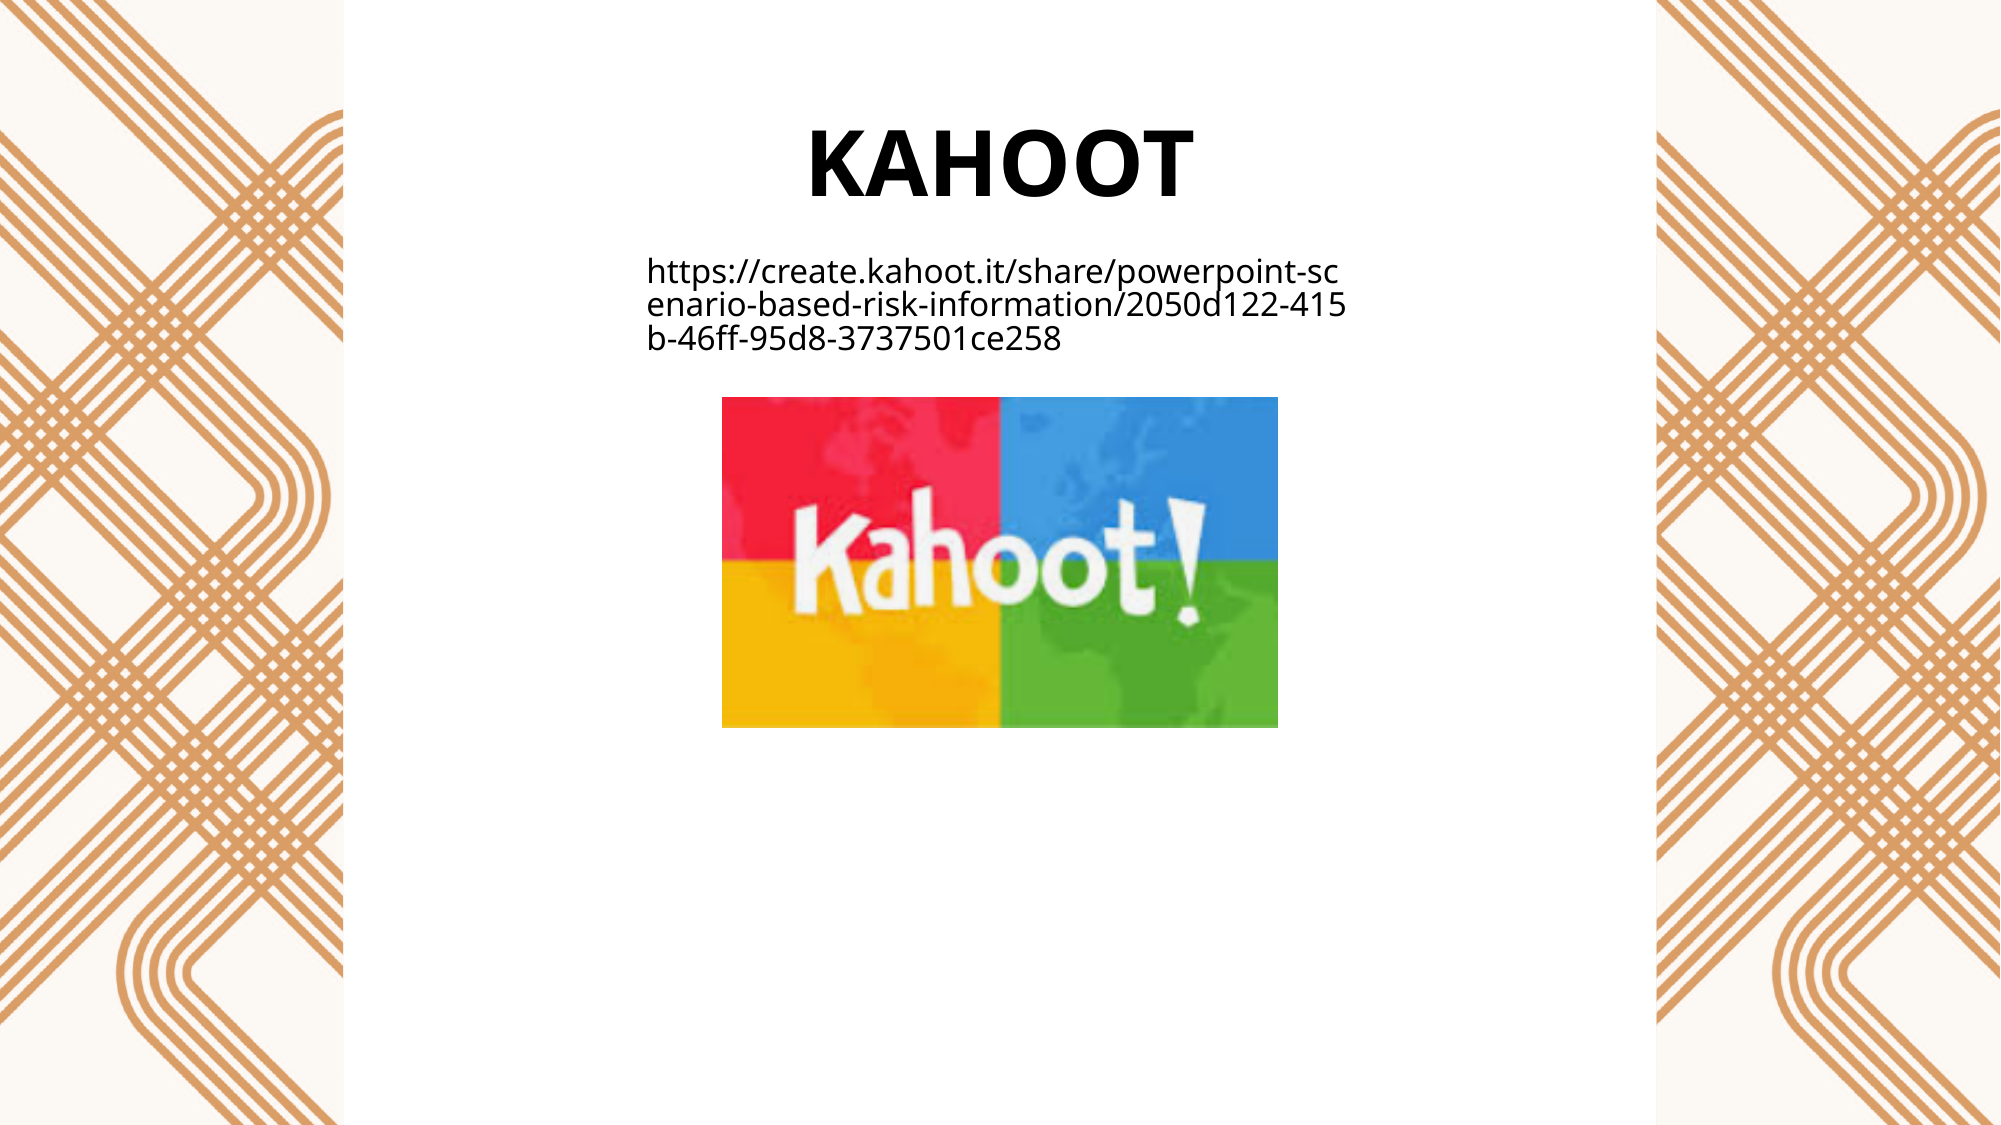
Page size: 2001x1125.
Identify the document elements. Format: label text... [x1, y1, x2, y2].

picture [722, 397, 1278, 728]
title KAHOOT [591, 24, 1409, 225]
text_box https://create.kahoot.it/share/powerpoint-scenario-based-risk-information/2050d122-415b-46ff-95d8-3737501ce258 [631, 242, 1369, 380]
picture [0, 0, 344, 1125]
picture [1656, 0, 2000, 1125]
